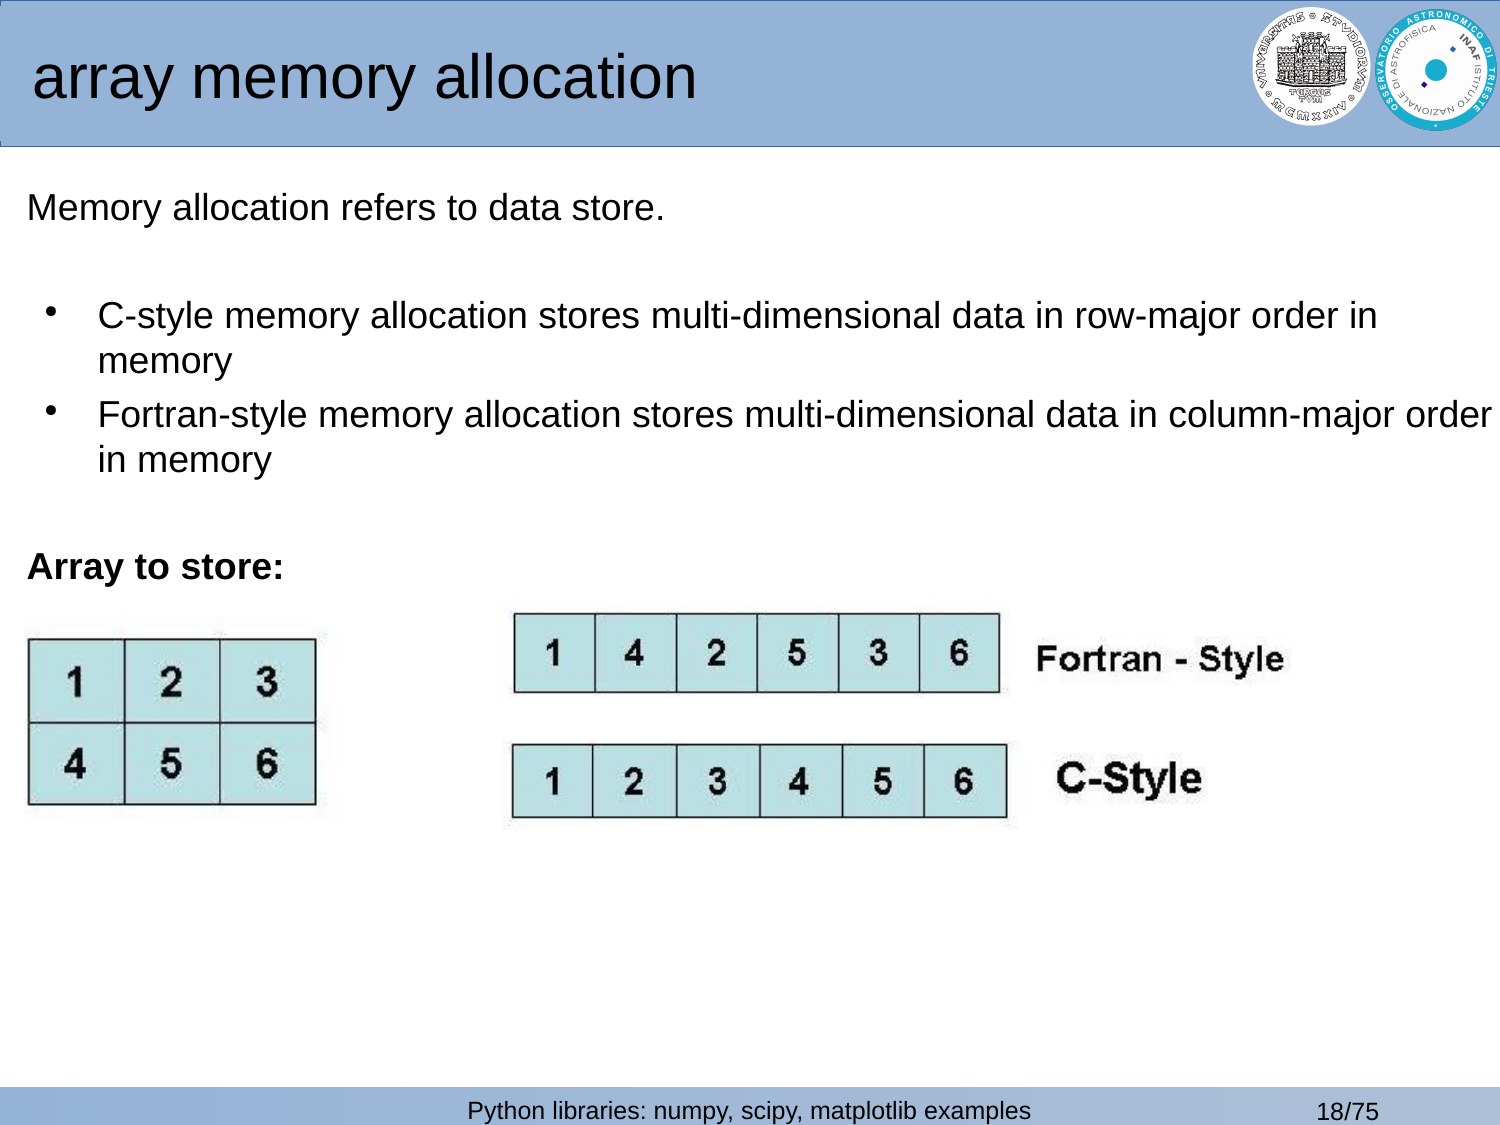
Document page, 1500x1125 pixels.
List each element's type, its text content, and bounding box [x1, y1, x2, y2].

picture [1253, 0, 1500, 156]
list Memory allocation refers to data store. C-style memory allocation stores multi-dimensional data in row-major order in memory Fortran-style memory allocation stores multi-dimensional data in column-major order in memory Array to store: [11, 174, 1500, 1037]
text_box array memory allocation [0, 5, 1253, 141]
picture [11, 589, 1291, 831]
